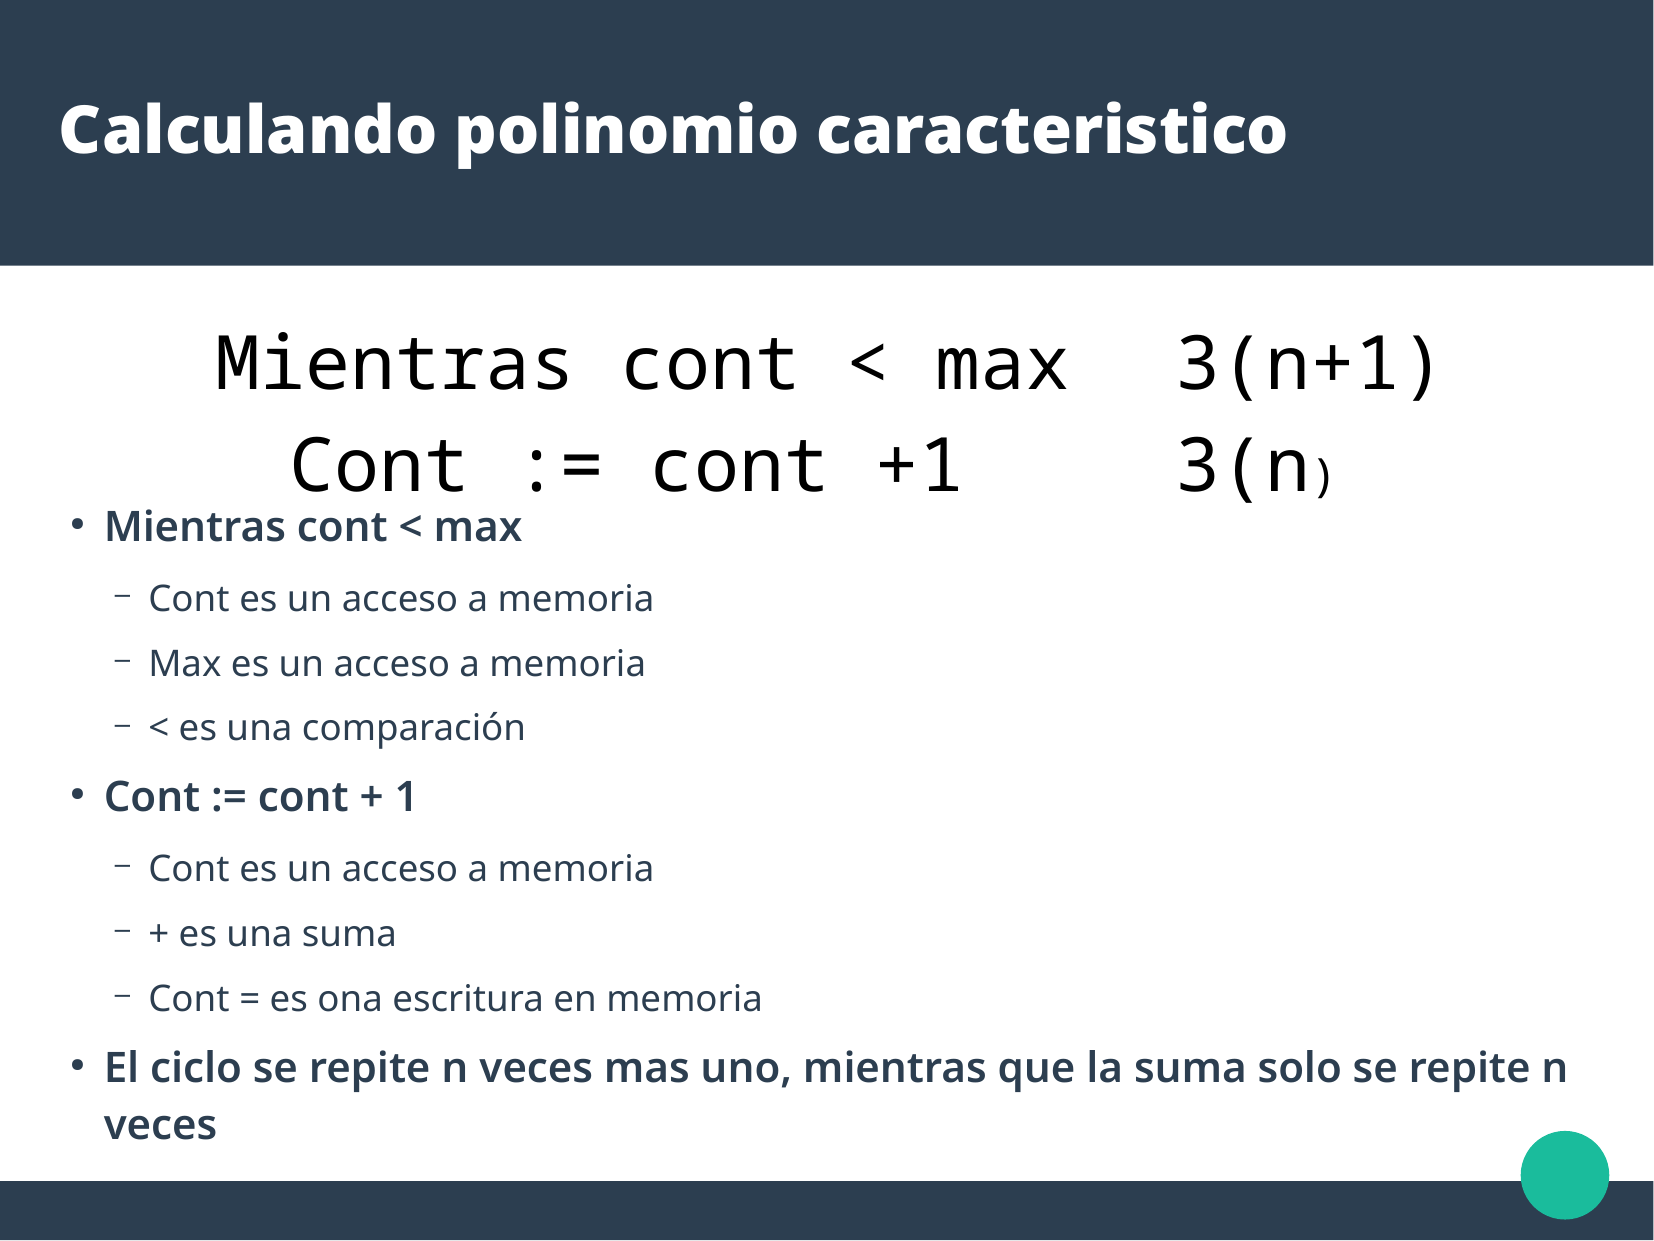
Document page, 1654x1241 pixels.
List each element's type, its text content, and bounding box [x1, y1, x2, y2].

title Calculando polinomio caracteristico [59, 49, 1595, 207]
list Mientras cont < max Cont es un acceso a memoria Max es un acceso a memoria < es una comparación Cont := cont + 1 Cont es un acceso a memoria + es una suma Cont = es ona escritura en memoria El ciclo se repite n veces mas uno, mientras que la suma solo se repite n veces [59, 496, 1595, 1152]
text_box Mientras cont < max 3(n+1) Cont := cont +1 3(n) [200, 301, 1461, 467]
